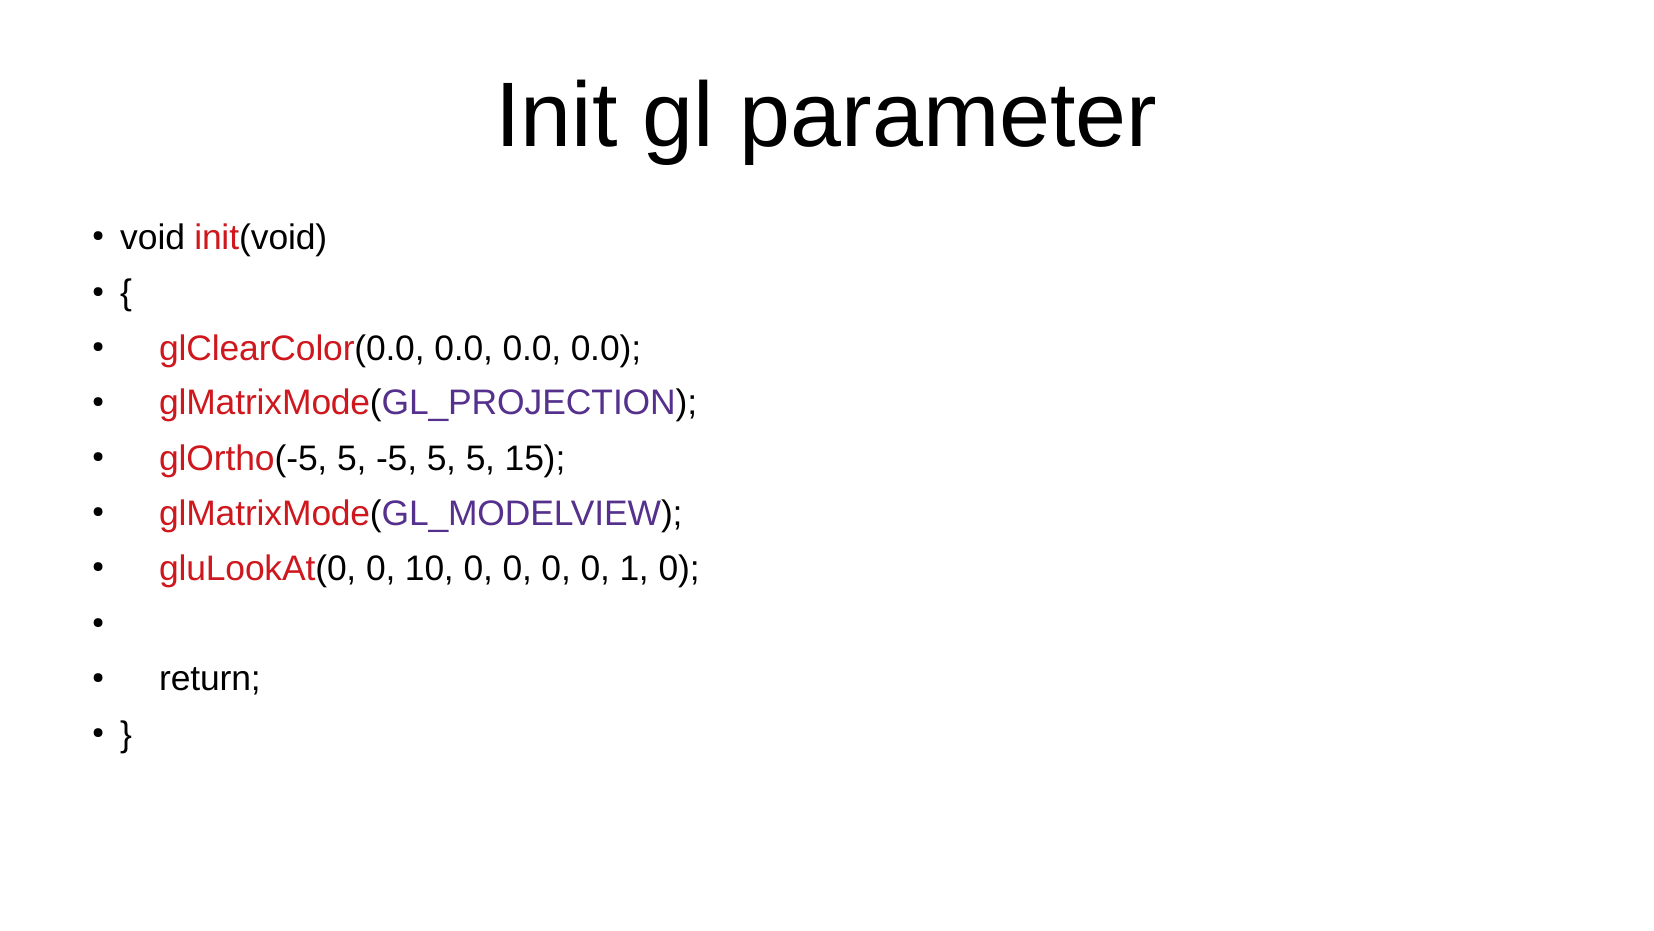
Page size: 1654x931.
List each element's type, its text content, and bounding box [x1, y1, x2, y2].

list void init(void) { glClearColor(0.0, 0.0, 0.0, 0.0); glMatrixMode(GL_PROJECTION); glOrtho(-5, 5, -5, 5, 5, 15); glMatrixMode(GL_MODELVIEW); gluLookAt(0, 0, 10, 0, 0, 0, 0, 1, 0); return; } [82, 217, 1571, 758]
title Init gl parameter [82, 37, 1571, 193]
